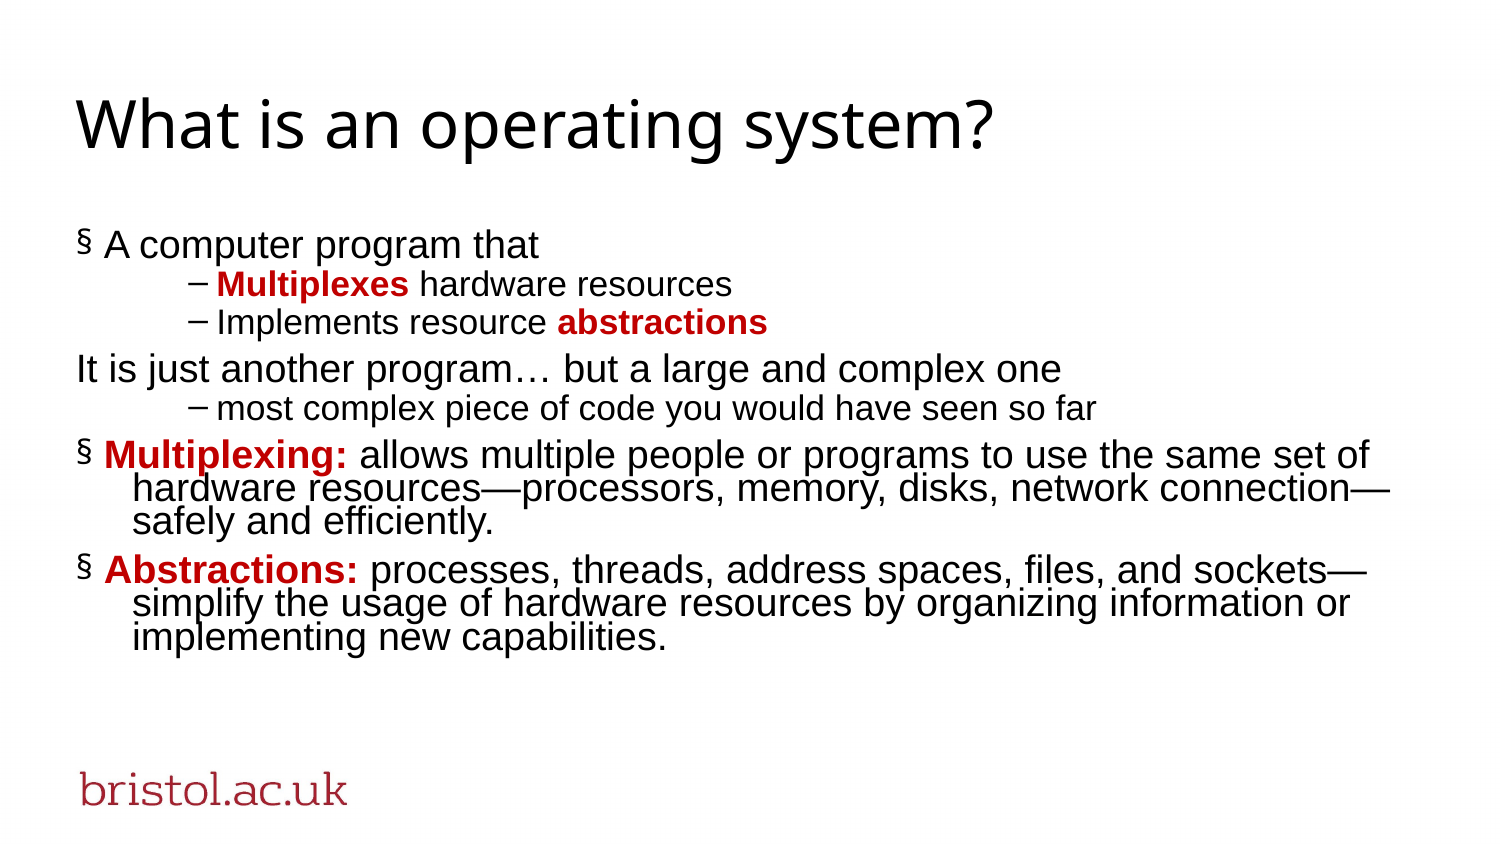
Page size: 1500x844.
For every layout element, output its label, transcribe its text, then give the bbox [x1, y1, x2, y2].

list A computer program that Multiplexes hardware resources Implements resource abstractions It is just another program… but a large and complex one most complex piece of code you would have seen so far Multiplexing: allows multiple people or programs to use the same set of hardware resources—​processors, memory, disks, network connection—​safely and efficiently. Abstractions: processes, threads, address spaces, files, and sockets—​simplify the usage of hardware resources by organizing information or implementing new capabilities. [60, 224, 1440, 699]
title What is an operating system? [60, 44, 1440, 209]
